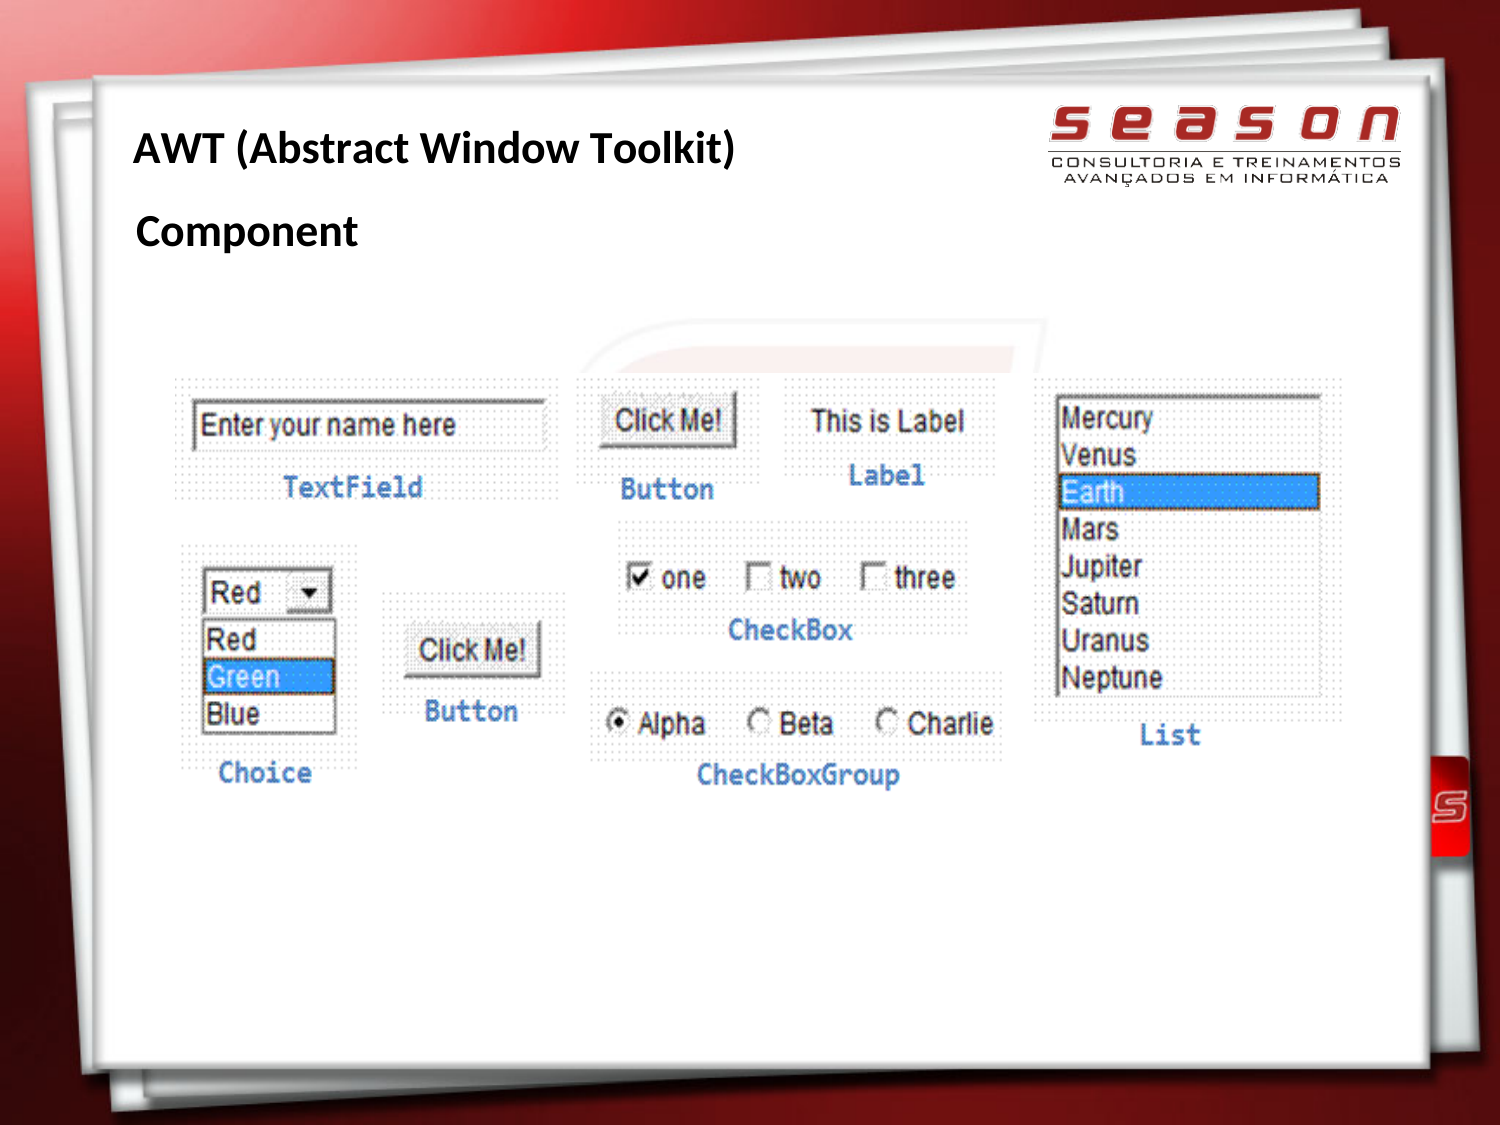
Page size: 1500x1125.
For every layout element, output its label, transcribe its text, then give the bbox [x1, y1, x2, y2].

picture [0, 0, 1500, 1125]
title AWT (Abstract Window Toolkit) [118, 33, 1394, 257]
text_box Component [119, 200, 1240, 256]
